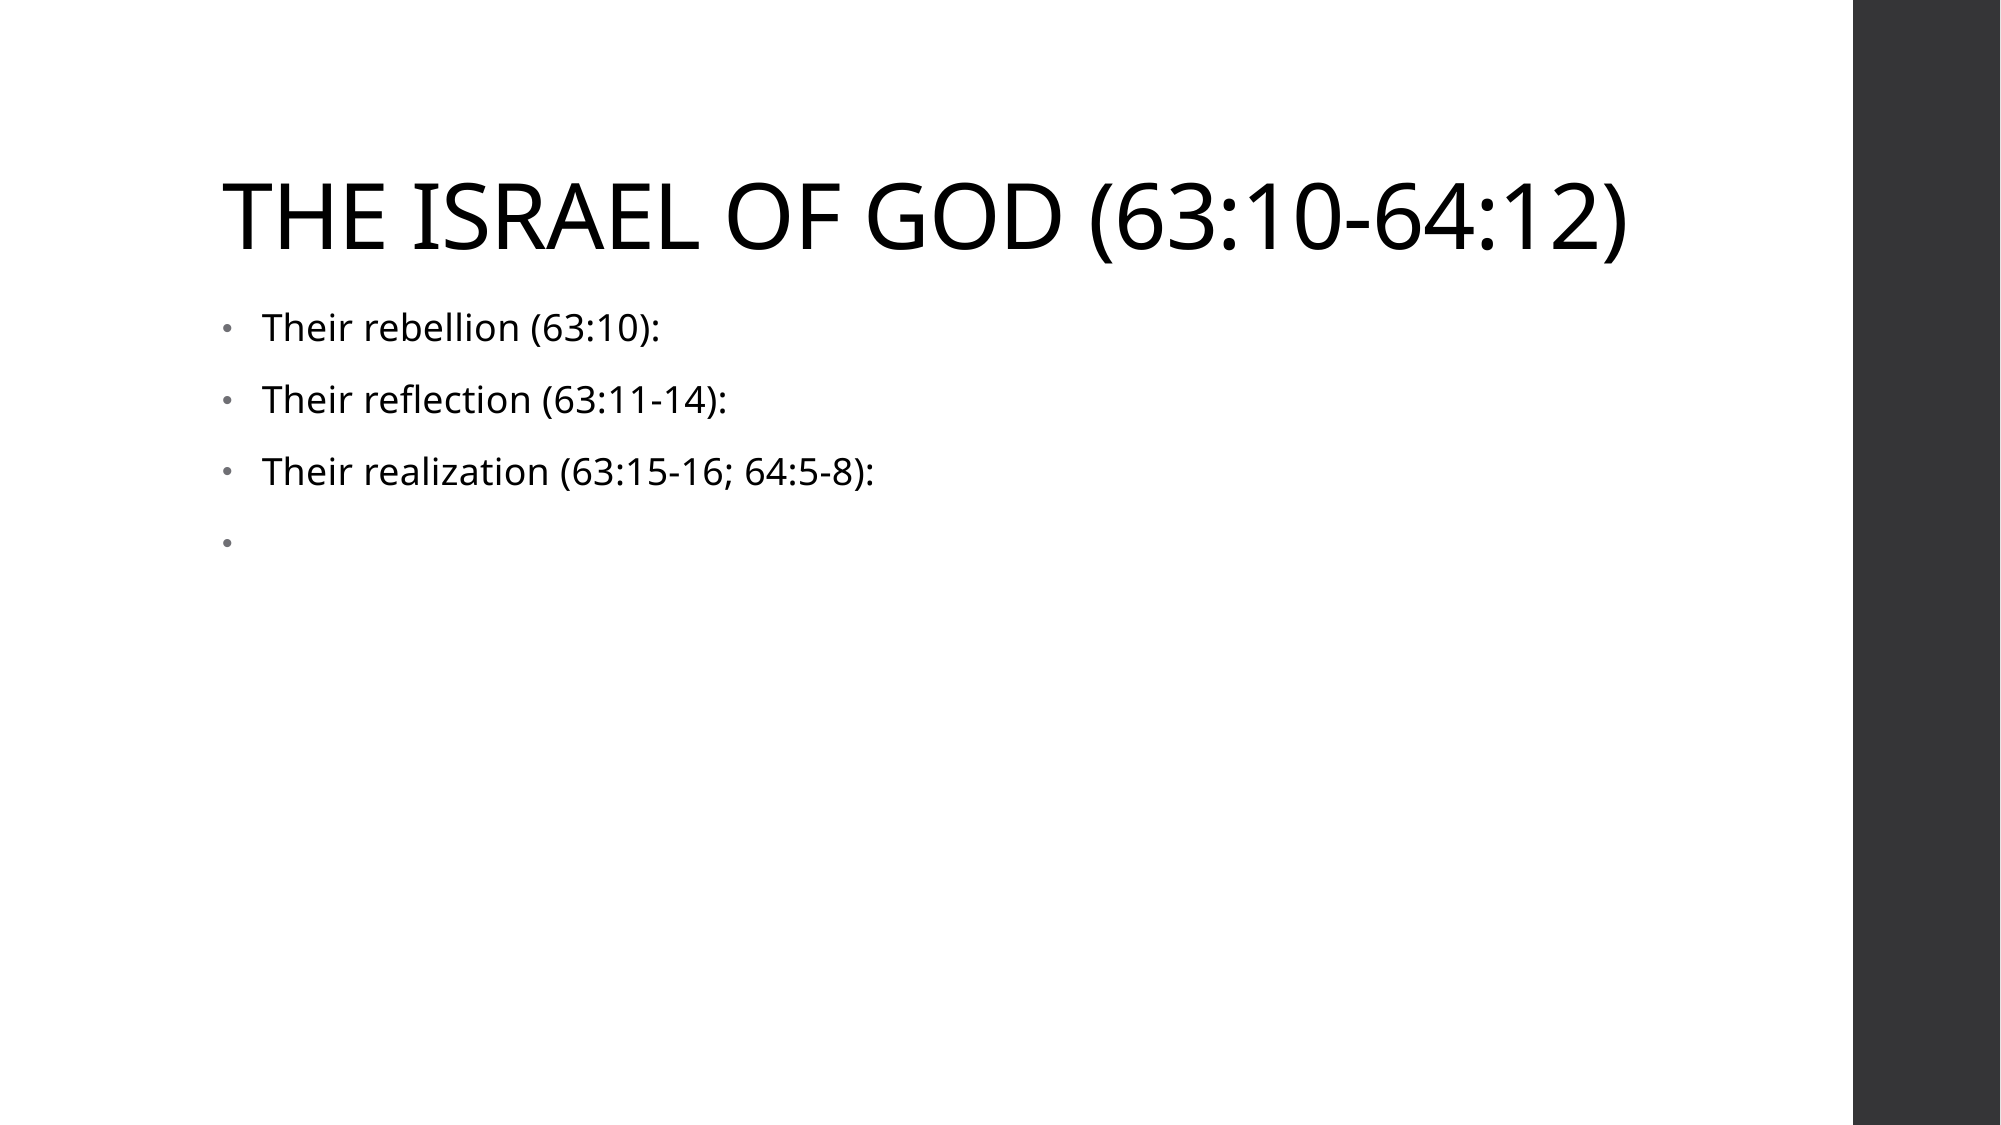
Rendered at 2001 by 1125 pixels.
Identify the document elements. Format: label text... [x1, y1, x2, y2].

list Their rebellion (63:10): Their reflection (63:11-14): Their realization (63:15-16; 64:5-8): [206, 299, 1617, 1014]
title THE ISRAEL OF GOD (63:10-64:12) [206, 60, 1797, 278]
